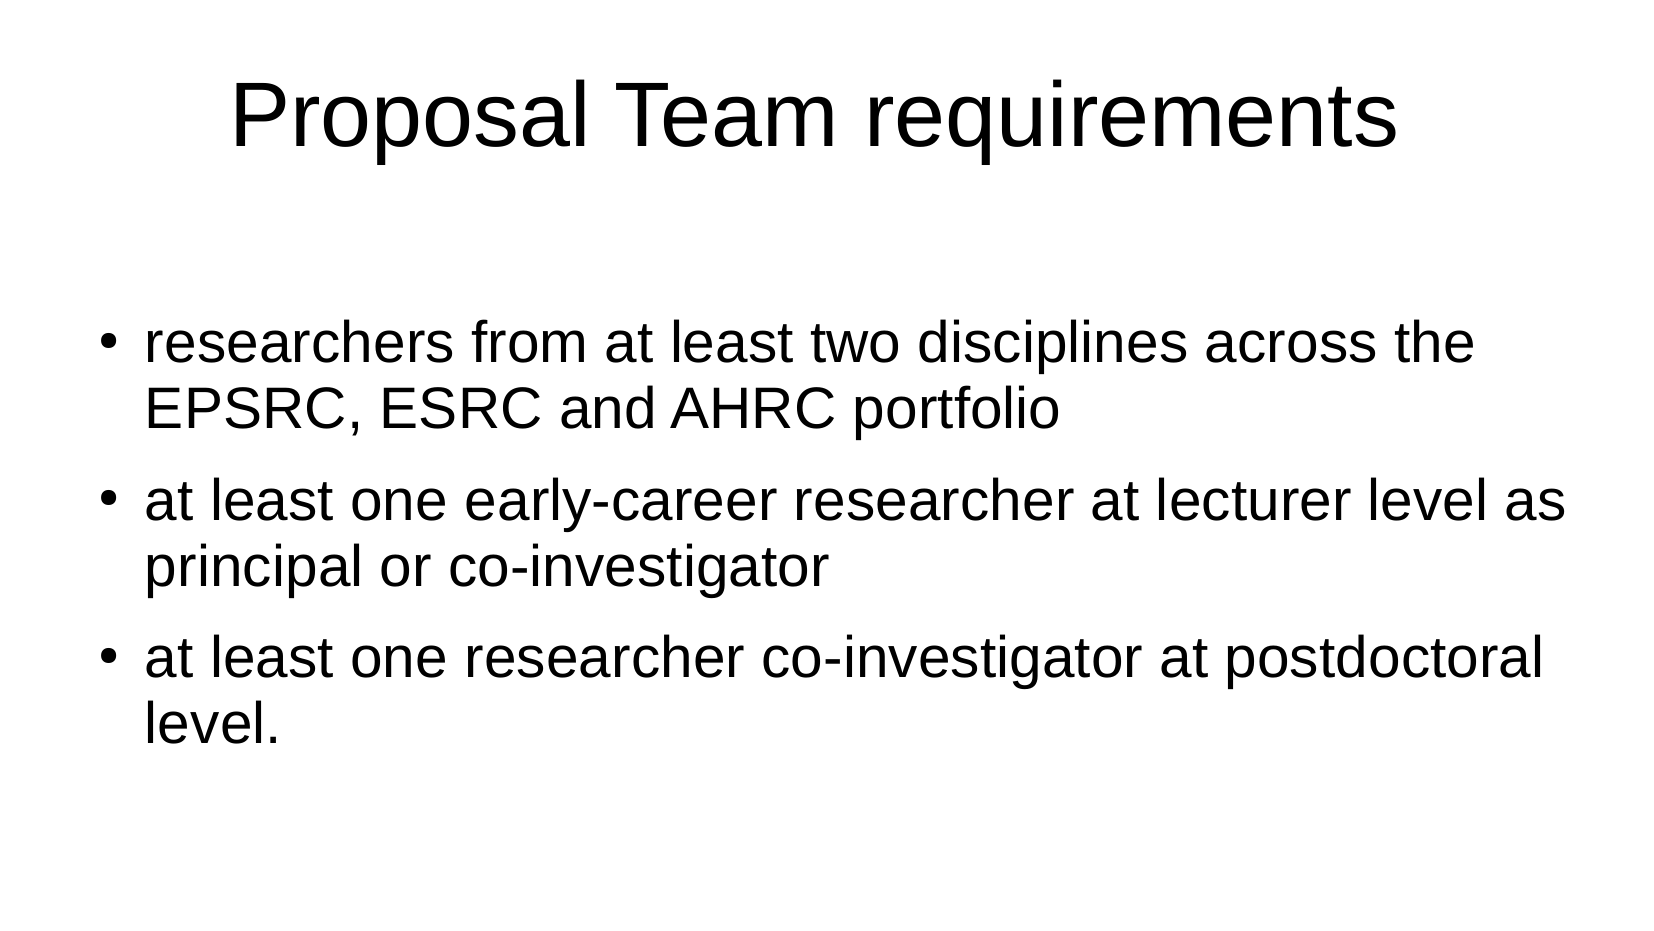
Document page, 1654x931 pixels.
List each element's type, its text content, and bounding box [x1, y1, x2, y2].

title Proposal Team requirements [70, 37, 1559, 193]
list researchers from at least two disciplines across the EPSRC, ESRC and AHRC portfolio at least one early-career researcher at lecturer level as principal or co-investigator at least one researcher co-investigator at postdoctoral level. [82, 217, 1571, 758]
